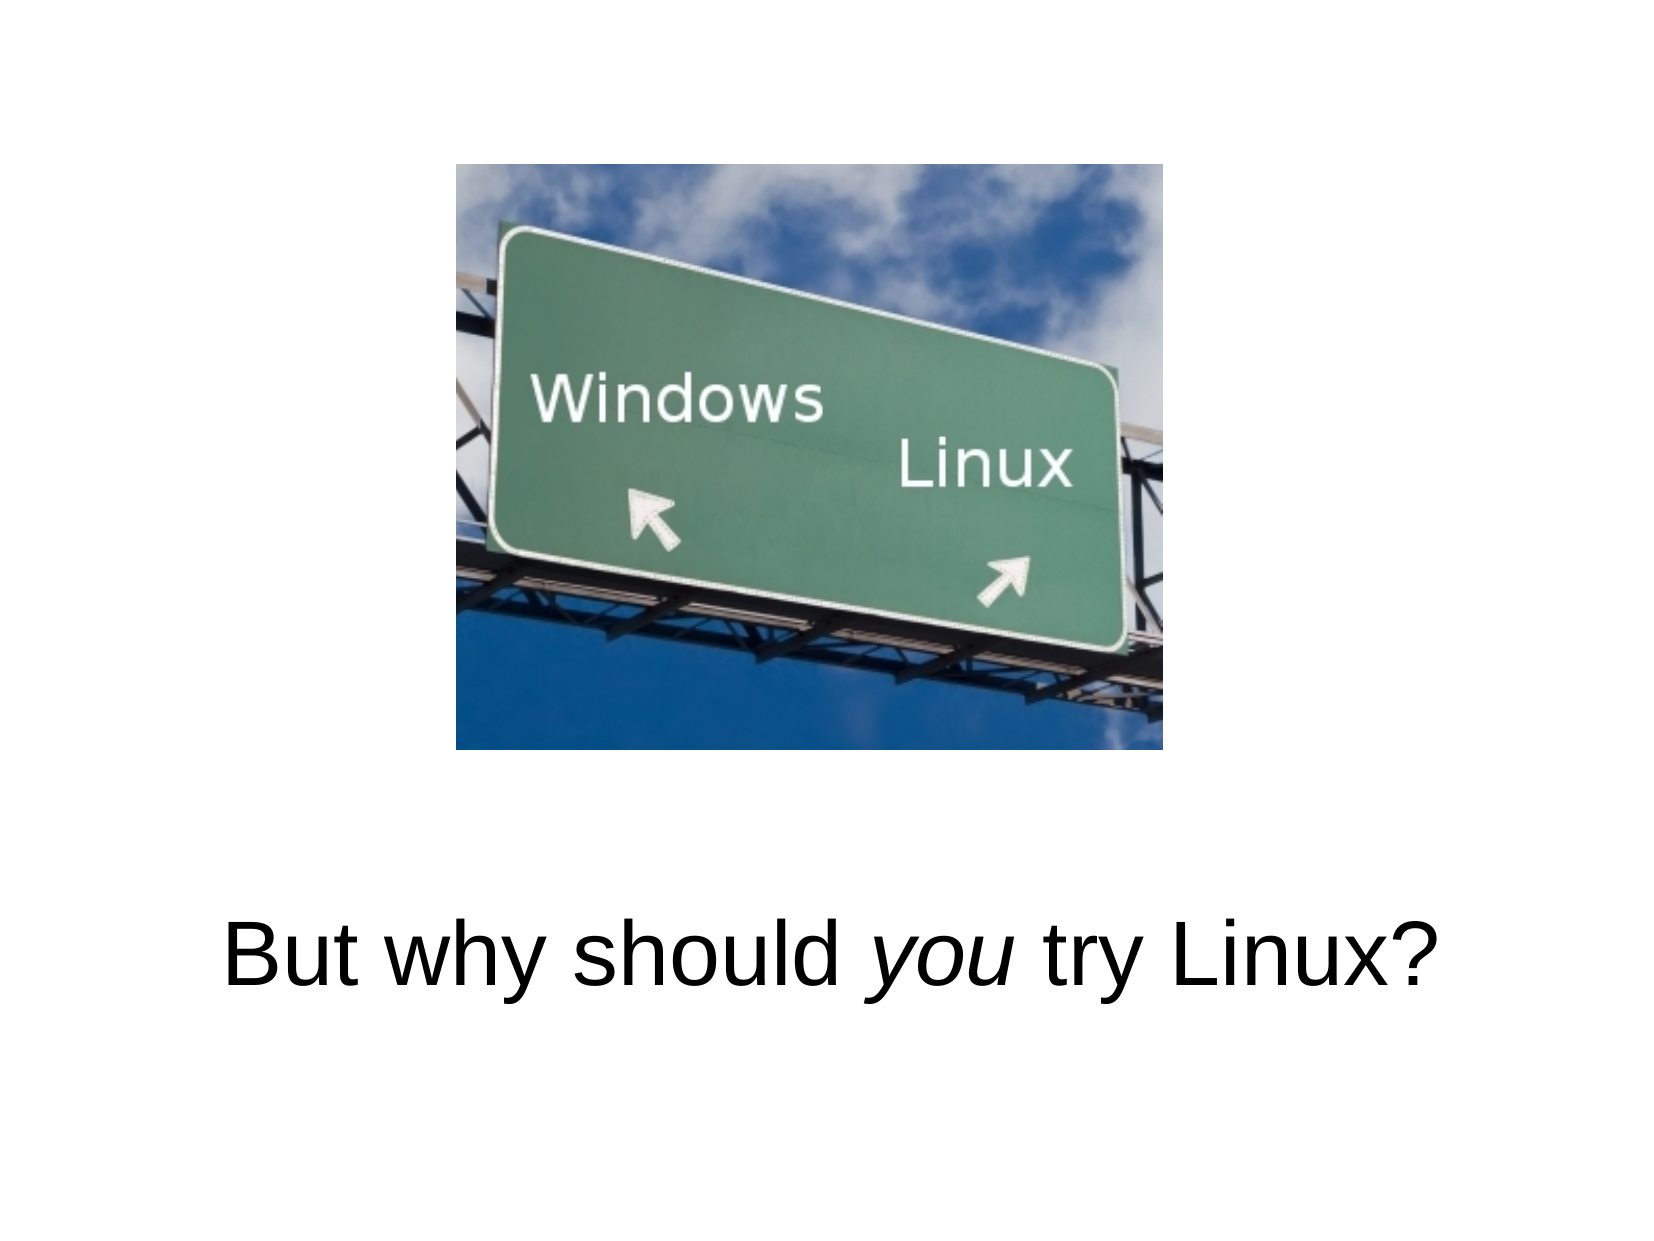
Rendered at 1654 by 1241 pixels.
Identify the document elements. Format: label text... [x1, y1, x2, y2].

title But why should you try Linux? [86, 857, 1576, 1051]
picture [456, 164, 1163, 751]
